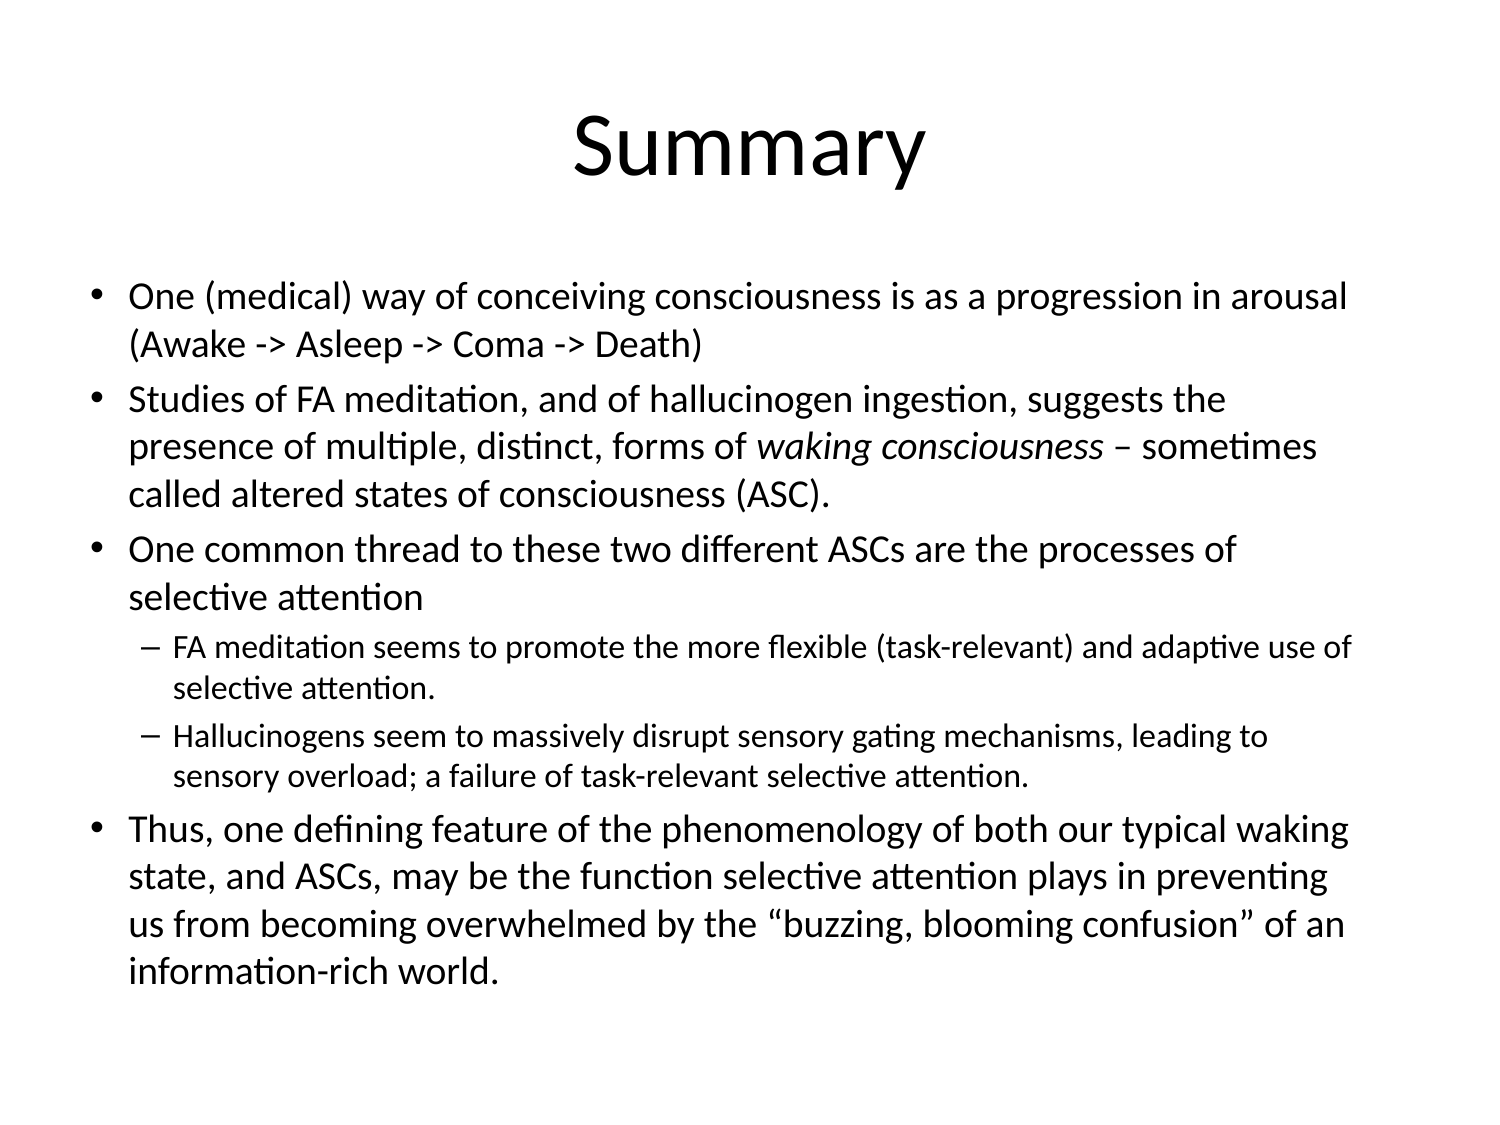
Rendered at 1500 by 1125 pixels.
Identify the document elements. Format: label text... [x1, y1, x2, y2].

title Summary [75, 45, 1425, 233]
list One (medical) way of conceiving consciousness is as a progression in arousal (Awake -> Asleep -> Coma -> Death) Studies of FA meditation, and of hallucinogen ingestion, suggests the presence of multiple, distinct, forms of waking consciousness – sometimes called altered states of consciousness (ASC). One common thread to these two different ASCs are the processes of selective attention FA meditation seems to promote the more flexible (task-relevant) and adaptive use of selective attention. Hallucinogens seem to massively disrupt sensory gating mechanisms, leading to sensory overload; a failure of task-relevant selective attention. Thus, one defining feature of the phenomenology of both our typical waking state, and ASCs, may be the function selective attention plays in preventing us from becoming overwhelmed by the “buzzing, blooming confusion” of an information-rich world. [75, 262, 1382, 1005]
